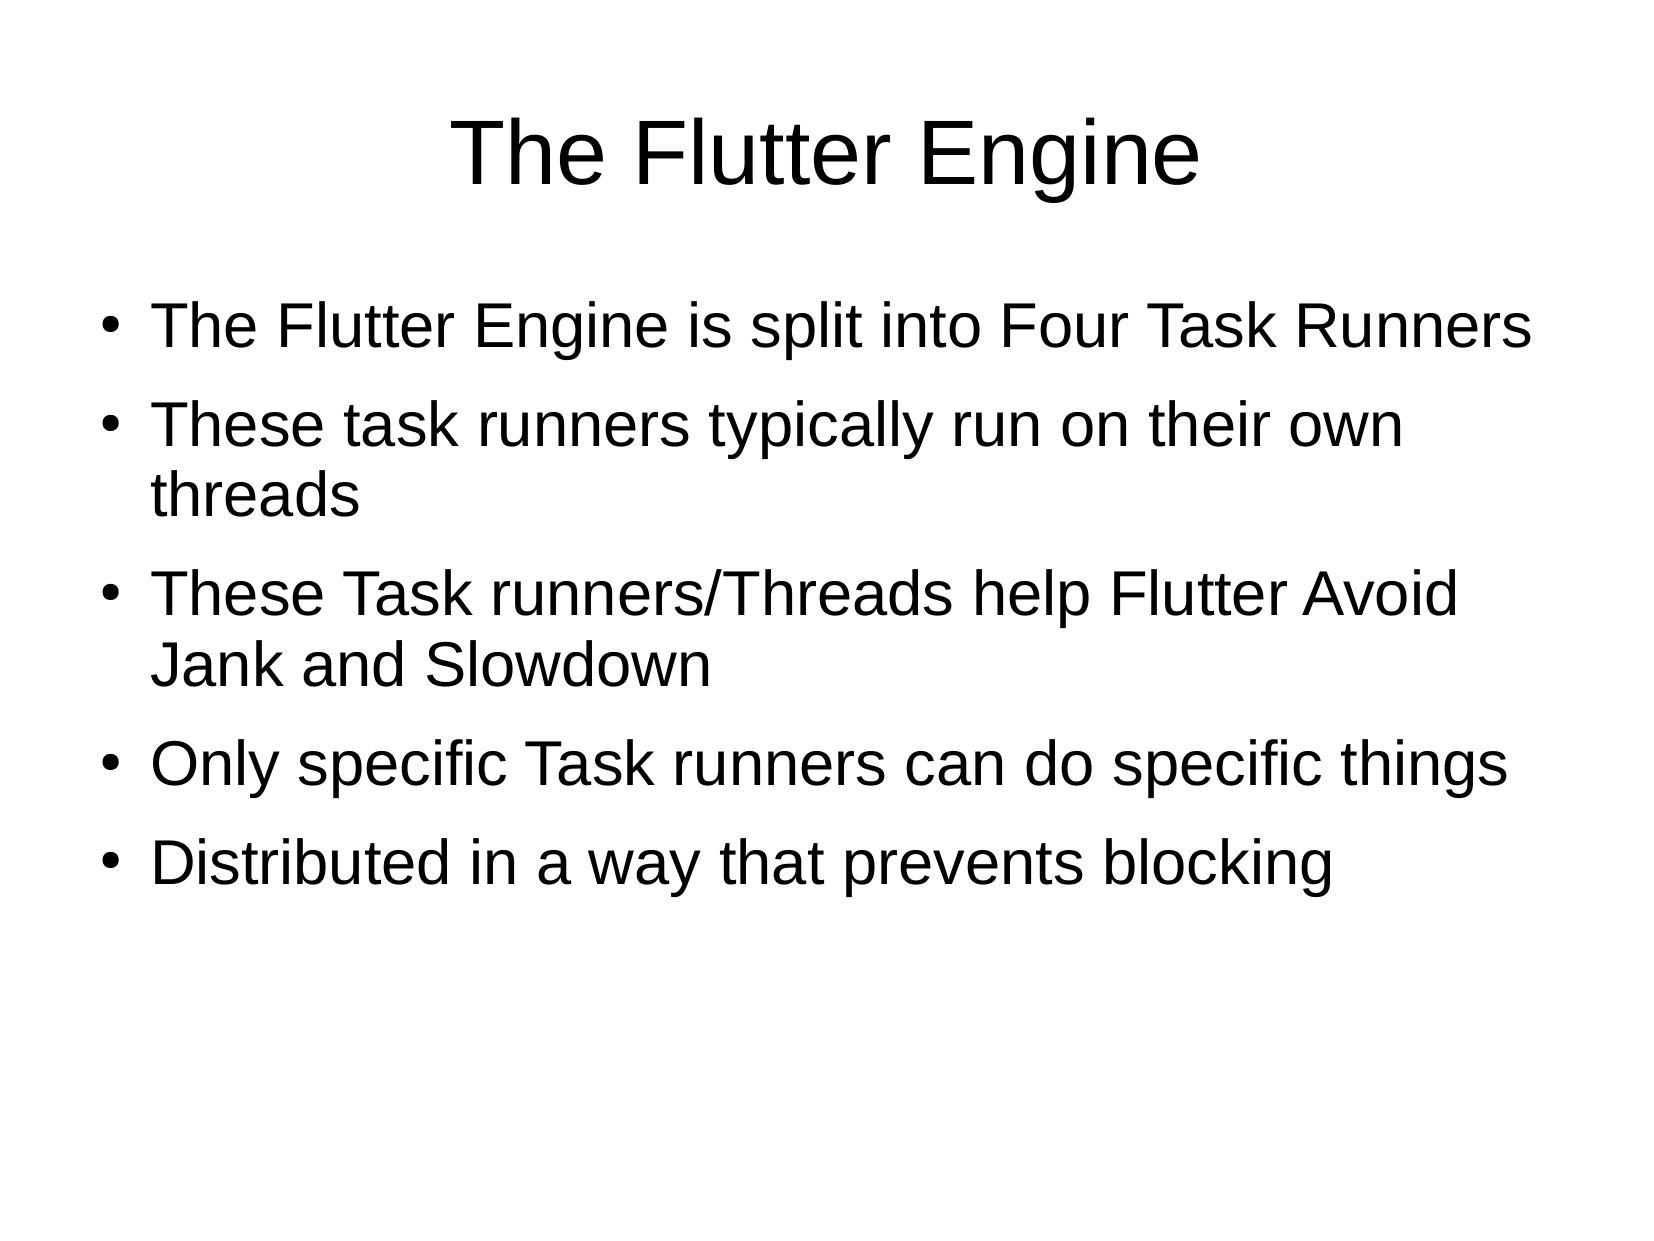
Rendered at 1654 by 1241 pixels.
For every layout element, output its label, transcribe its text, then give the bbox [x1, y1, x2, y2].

list The Flutter Engine is split into Four Task Runners These task runners typically run on their own threads These Task runners/Threads help Flutter Avoid Jank and Slowdown Only specific Task runners can do specific things Distributed in a way that prevents blocking [82, 290, 1571, 1010]
title The Flutter Engine [82, 49, 1571, 257]
